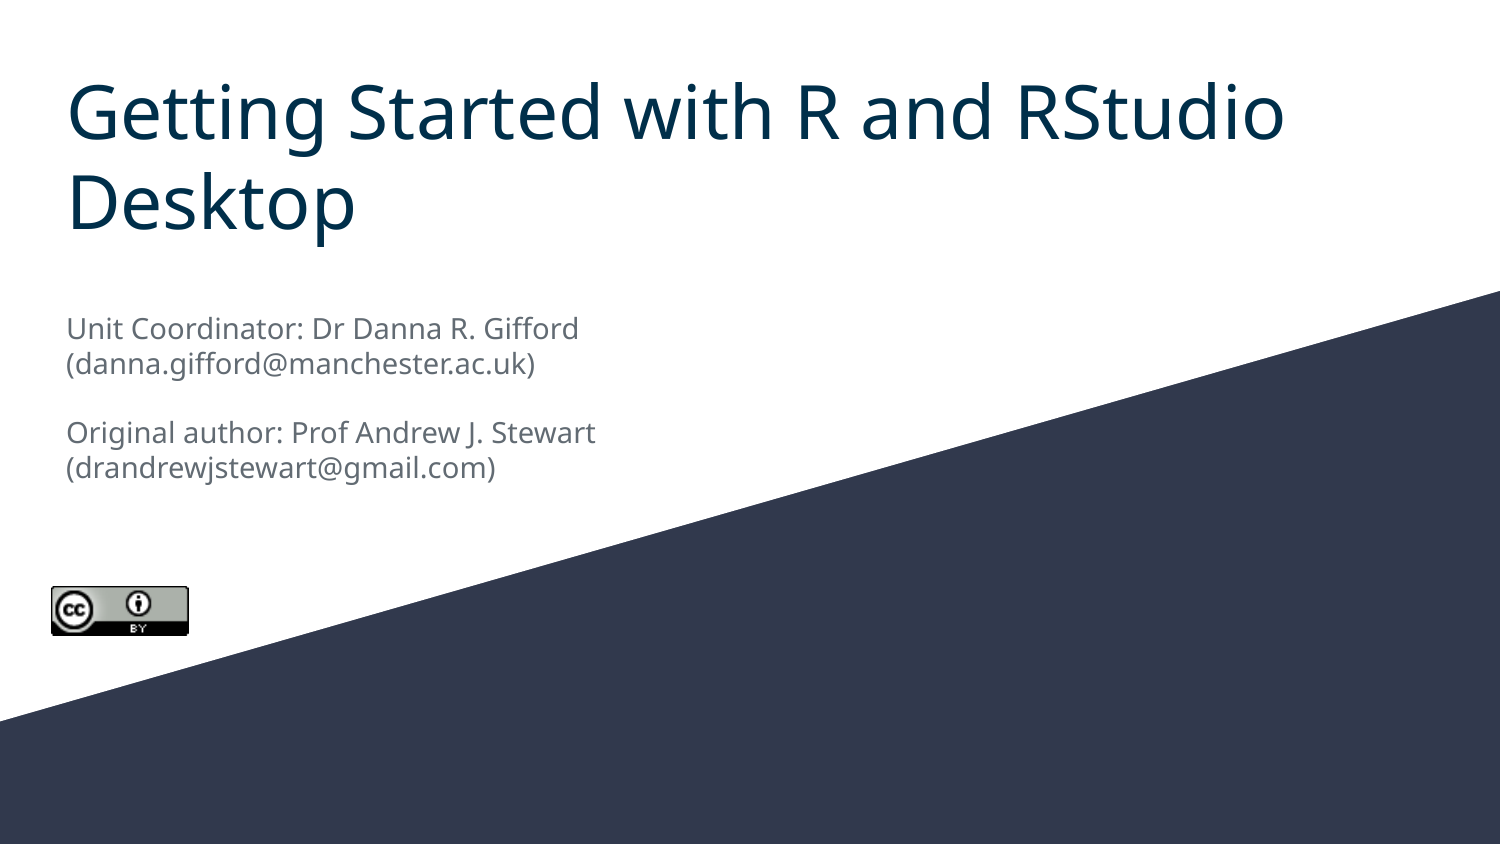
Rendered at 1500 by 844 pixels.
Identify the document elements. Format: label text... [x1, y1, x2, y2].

subtitle Unit Coordinator: Dr Danna R. Gifford (danna.gifford@manchester.ac.uk) Original author: Prof Andrew J. Stewart (drandrewjstewart@gmail.com) [51, 260, 748, 382]
title Getting Started with R and RStudio Desktop [51, 49, 1449, 260]
picture [51, 586, 189, 636]
